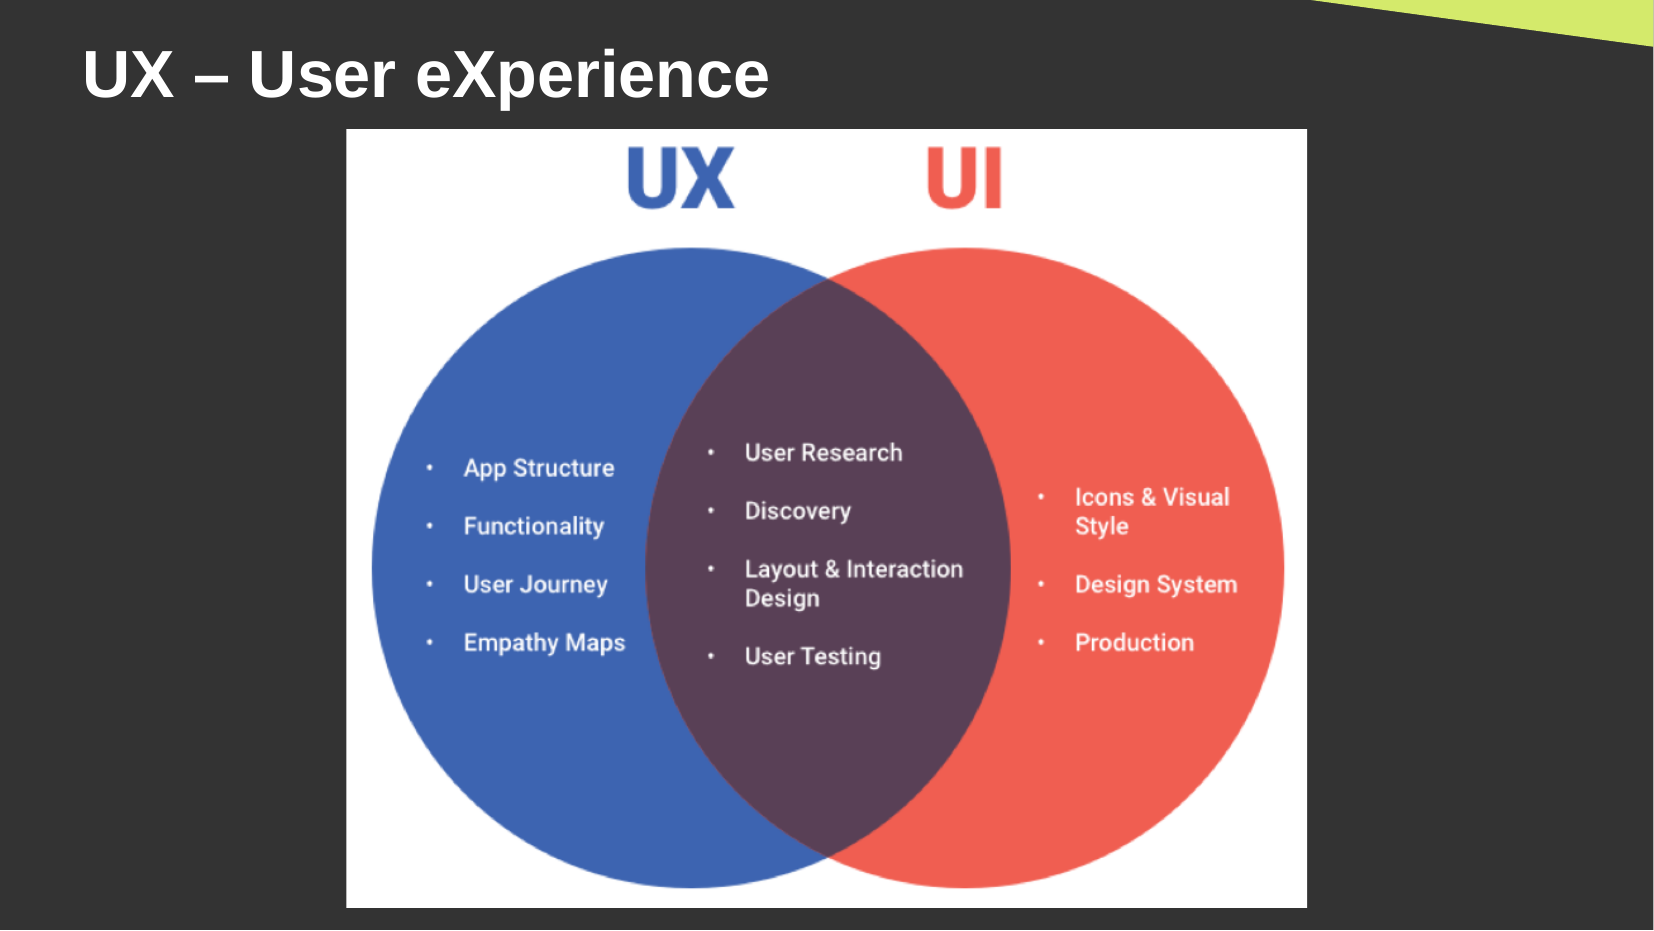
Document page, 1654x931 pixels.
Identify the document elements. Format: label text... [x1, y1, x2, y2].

text_box [1310, 0, 1654, 47]
title UX – User eXperience [82, 37, 1571, 114]
picture [346, 129, 1308, 908]
